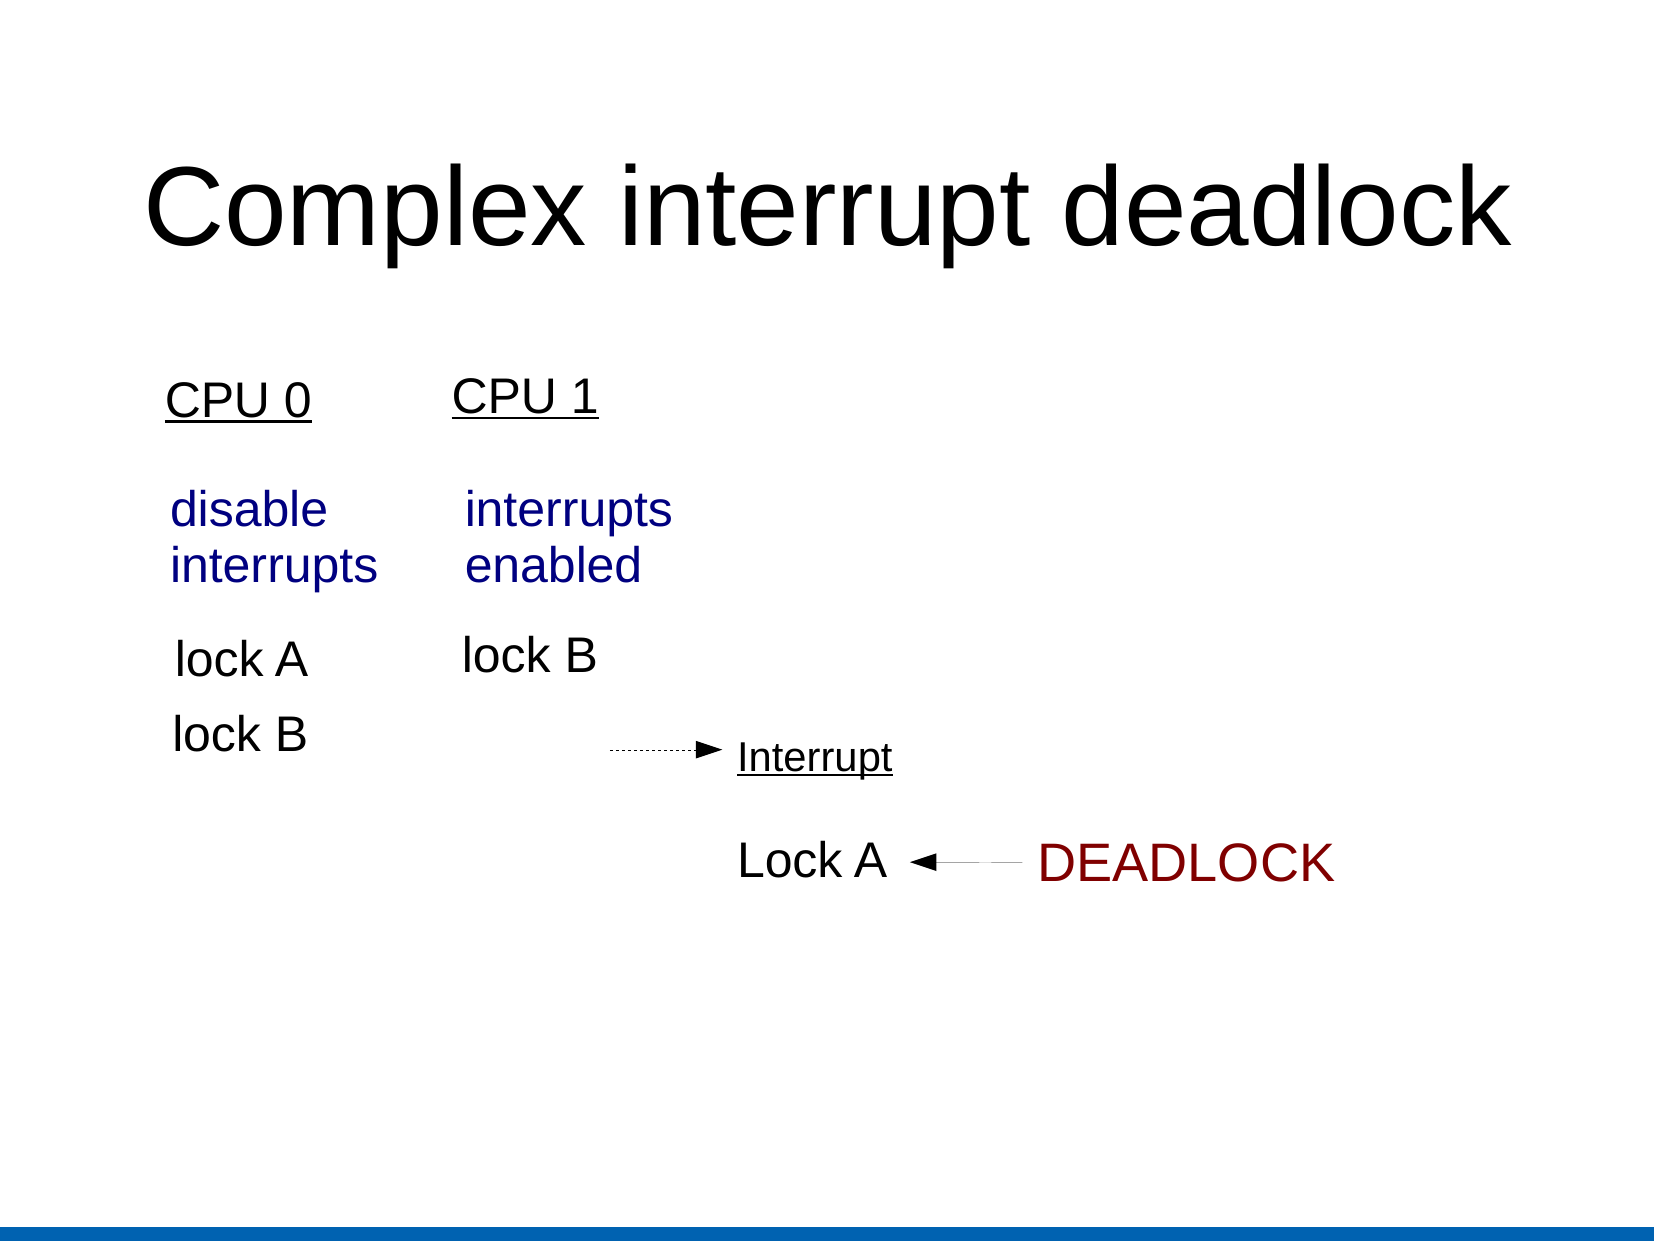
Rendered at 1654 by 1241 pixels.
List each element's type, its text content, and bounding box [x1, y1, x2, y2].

text_box Lock A [722, 824, 903, 896]
text_box disable interrupts [155, 473, 394, 601]
text_box CPU 0 [150, 364, 327, 436]
text_box lock B [447, 620, 613, 692]
text_box lock A [160, 623, 324, 696]
text_box interrupts enabled [450, 473, 689, 601]
text_box Interrupt [722, 726, 908, 788]
text_box lock B [157, 698, 324, 774]
title Complex interrupt deadlock [121, 110, 1534, 303]
text_box CPU 1 [436, 361, 614, 433]
text_box DEADLOCK [1022, 824, 1351, 901]
